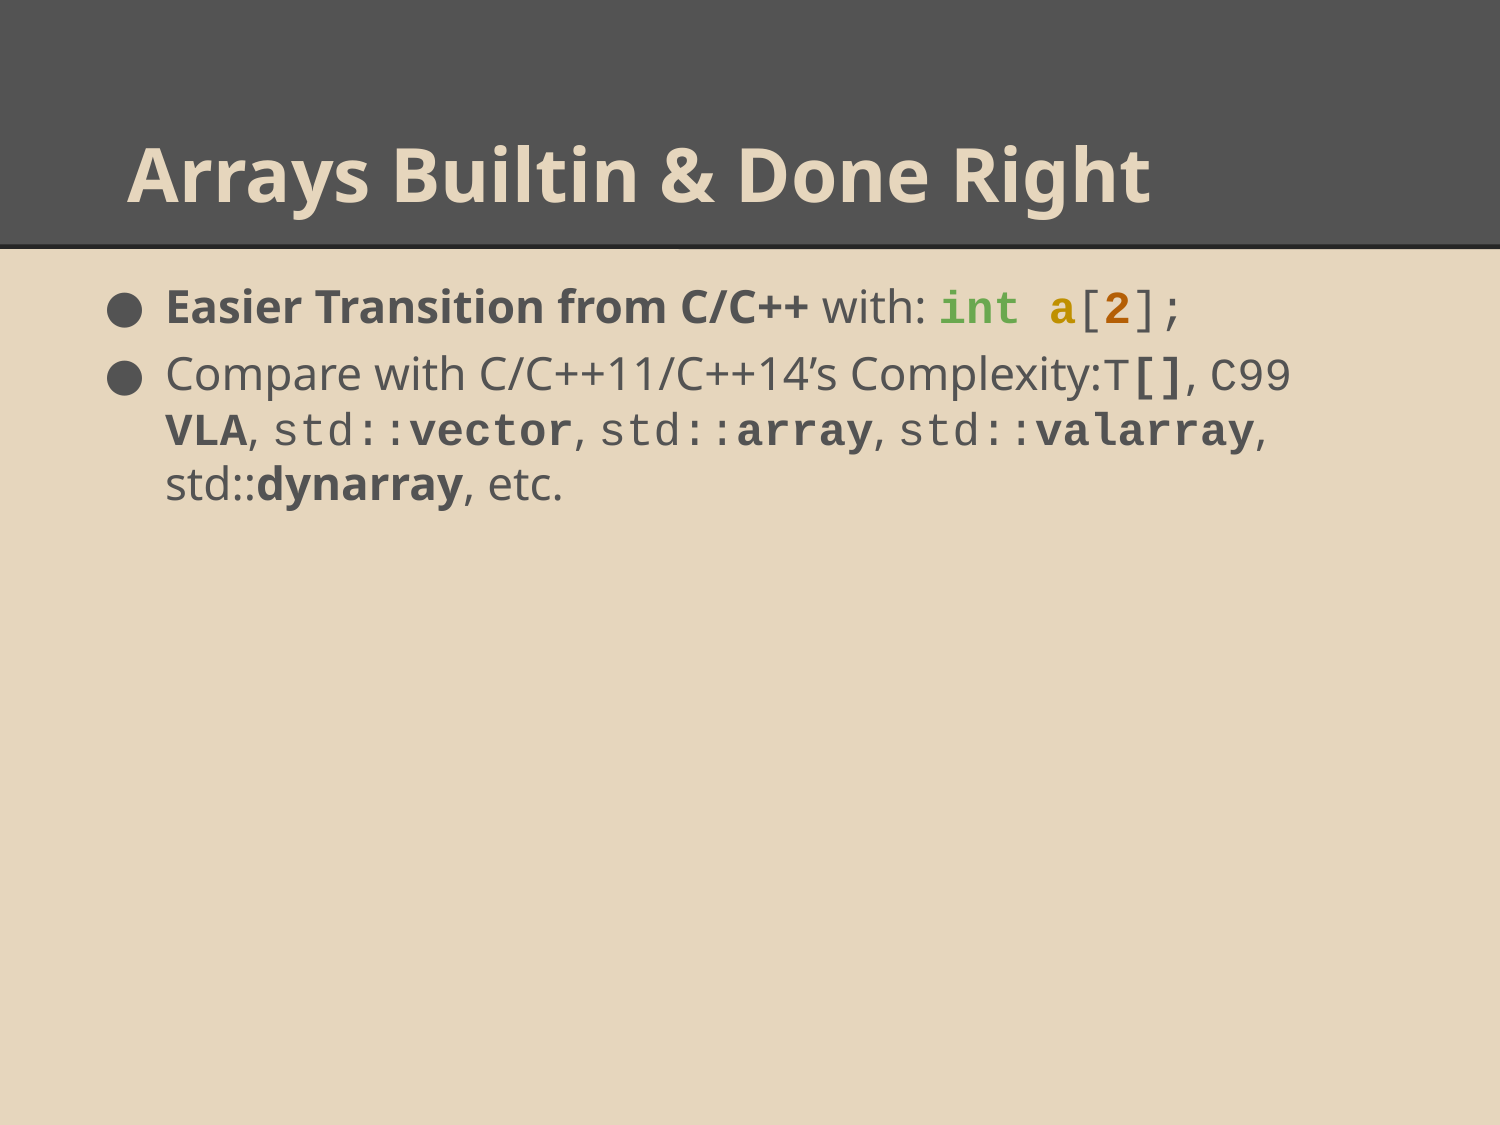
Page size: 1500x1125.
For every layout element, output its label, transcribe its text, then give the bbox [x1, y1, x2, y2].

title Arrays Builtin & Done Right [75, 45, 1425, 233]
list Easier Transition from C/C++ with: int a[2]; Compare with C/C++11/C++14’s Complexity:T[], C99 VLA, std::vector, std::array, std::valarray, std::dynarray, etc. [75, 262, 1425, 1078]
